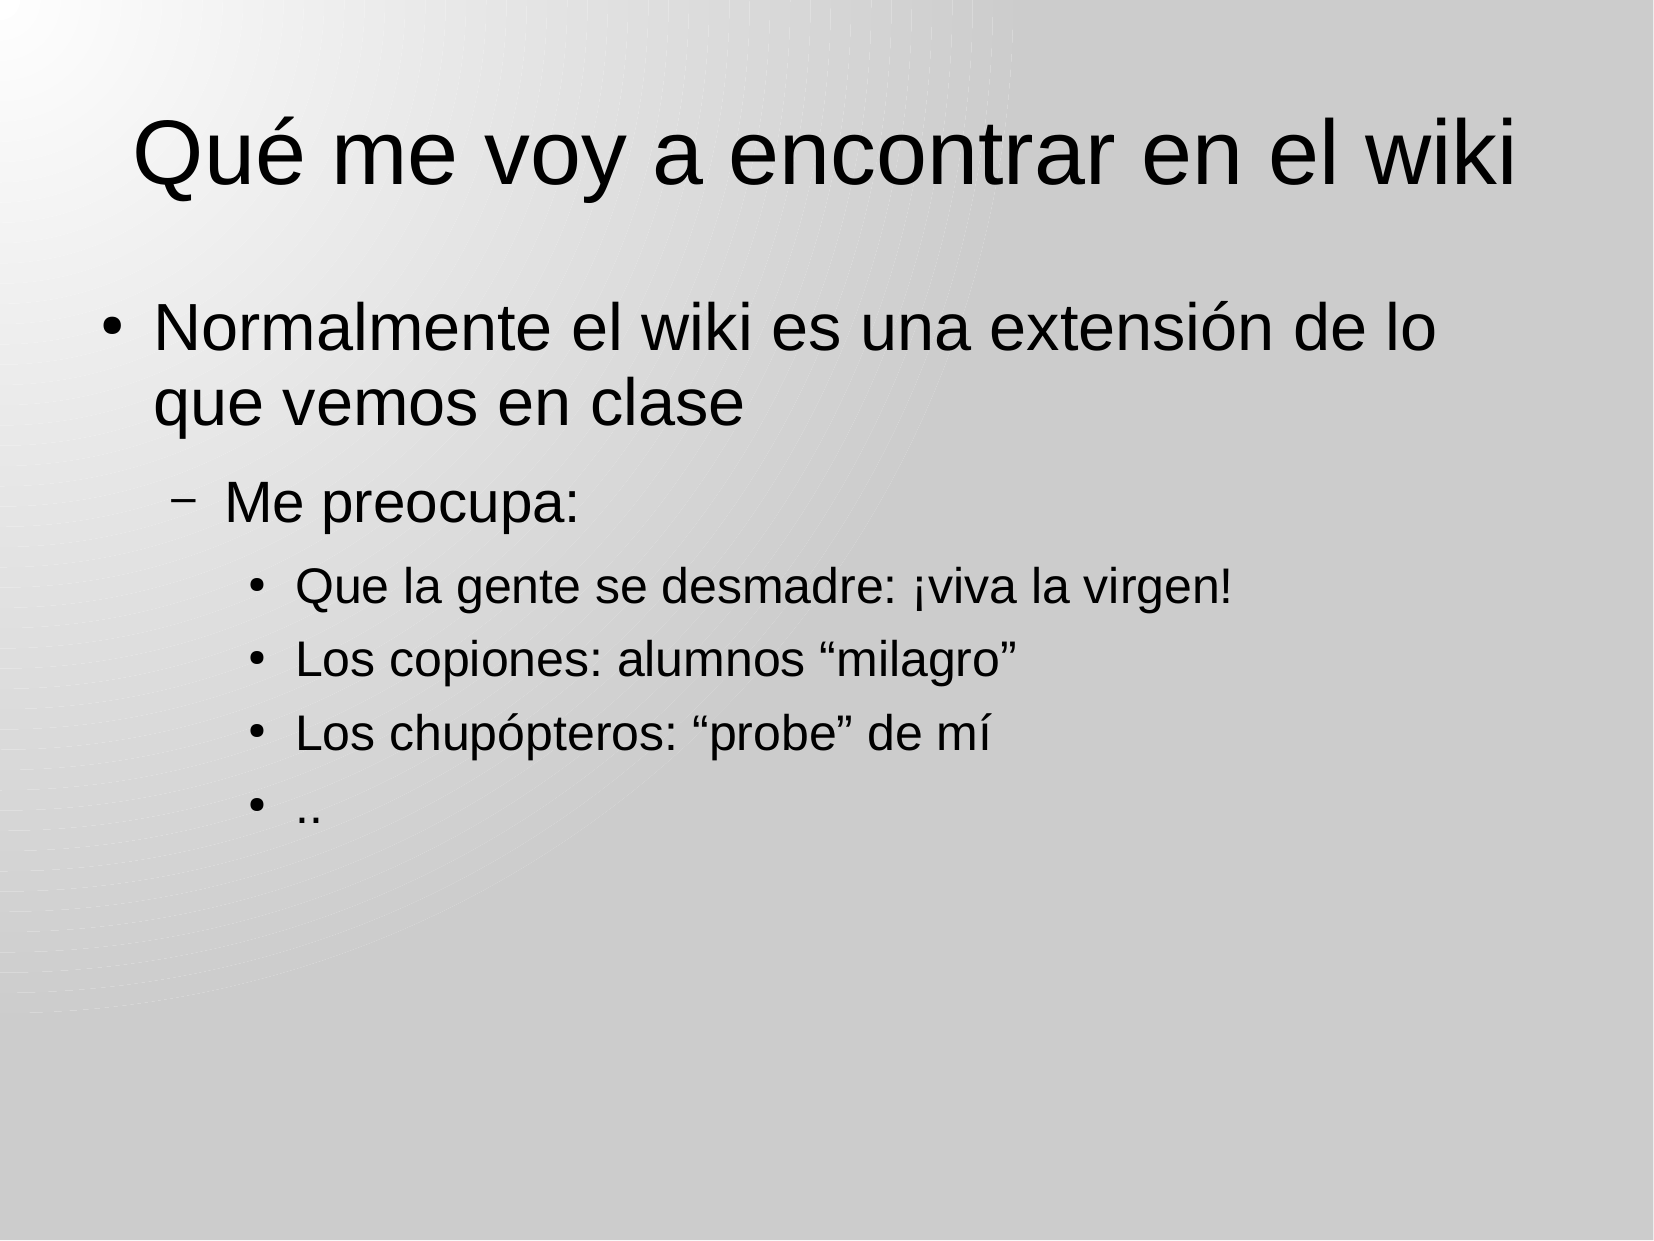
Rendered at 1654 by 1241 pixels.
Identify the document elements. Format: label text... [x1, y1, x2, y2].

list Normalmente el wiki es una extensión de lo que vemos en clase Me preocupa: Que la gente se desmadre: ¡viva la virgen! Los copiones: alumnos “milagro” Los chupópteros: “probe” de mí .. [82, 290, 1538, 1109]
title Qué me voy a encontrar en el wiki [82, 49, 1571, 257]
